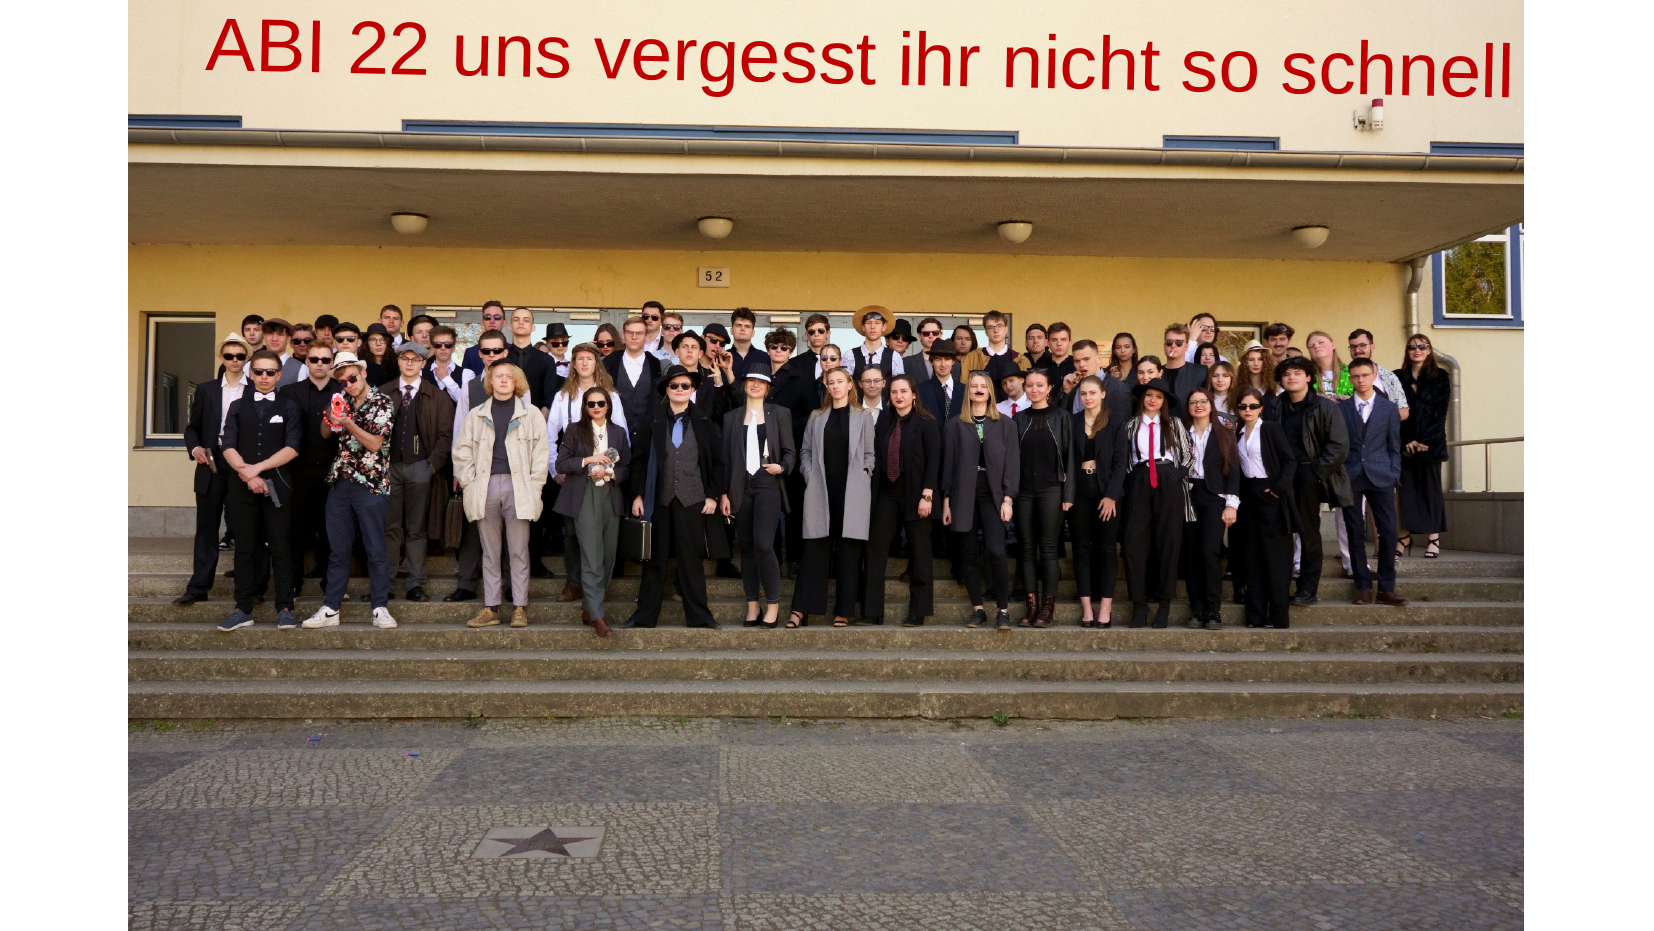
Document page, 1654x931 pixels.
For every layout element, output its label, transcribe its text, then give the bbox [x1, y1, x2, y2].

title ABI 22 uns vergesst ihr nicht so schnell [115, 0, 1607, 154]
picture [128, 121, 1524, 931]
